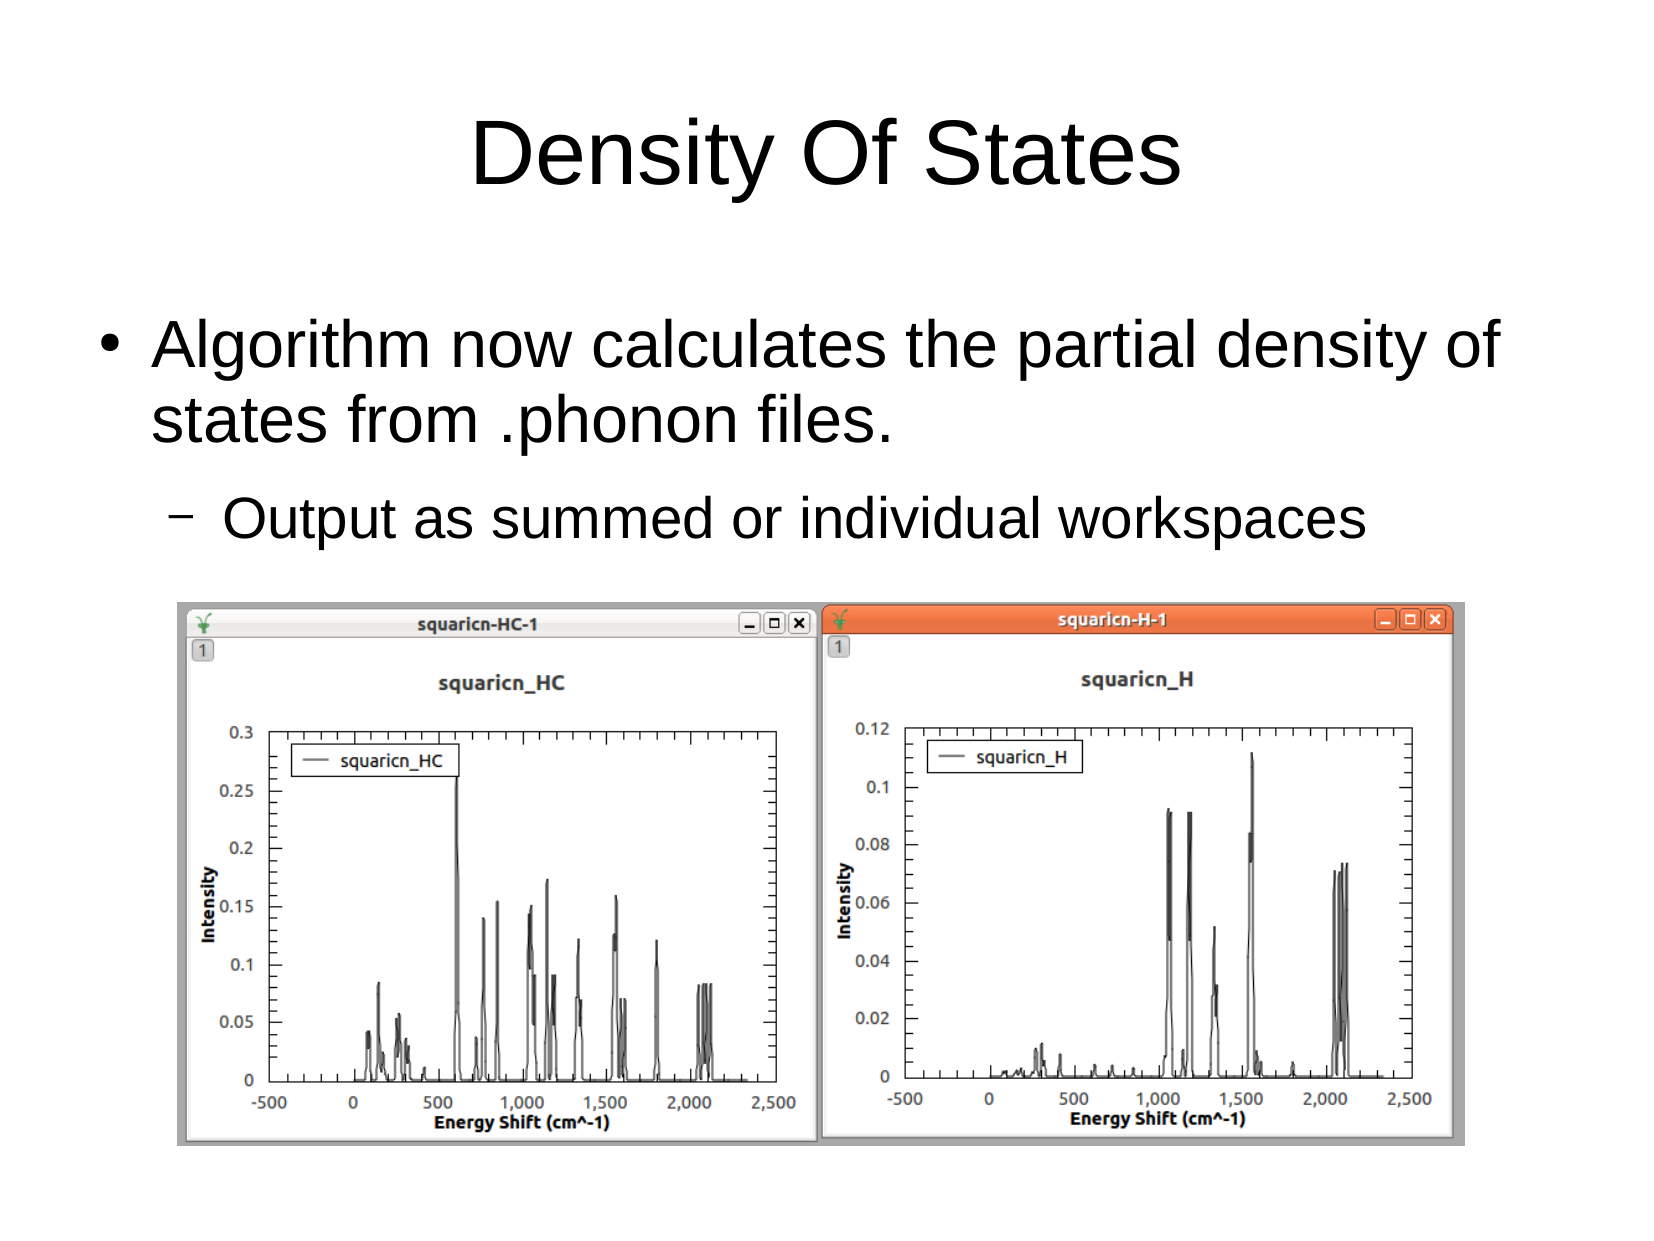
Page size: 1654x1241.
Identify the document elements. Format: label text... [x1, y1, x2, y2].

title Density Of States [82, 49, 1571, 257]
list Algorithm now calculates the partial density of states from .phonon files. Output as summed or individual workspaces [80, 307, 1536, 1027]
picture [177, 602, 1465, 1146]
